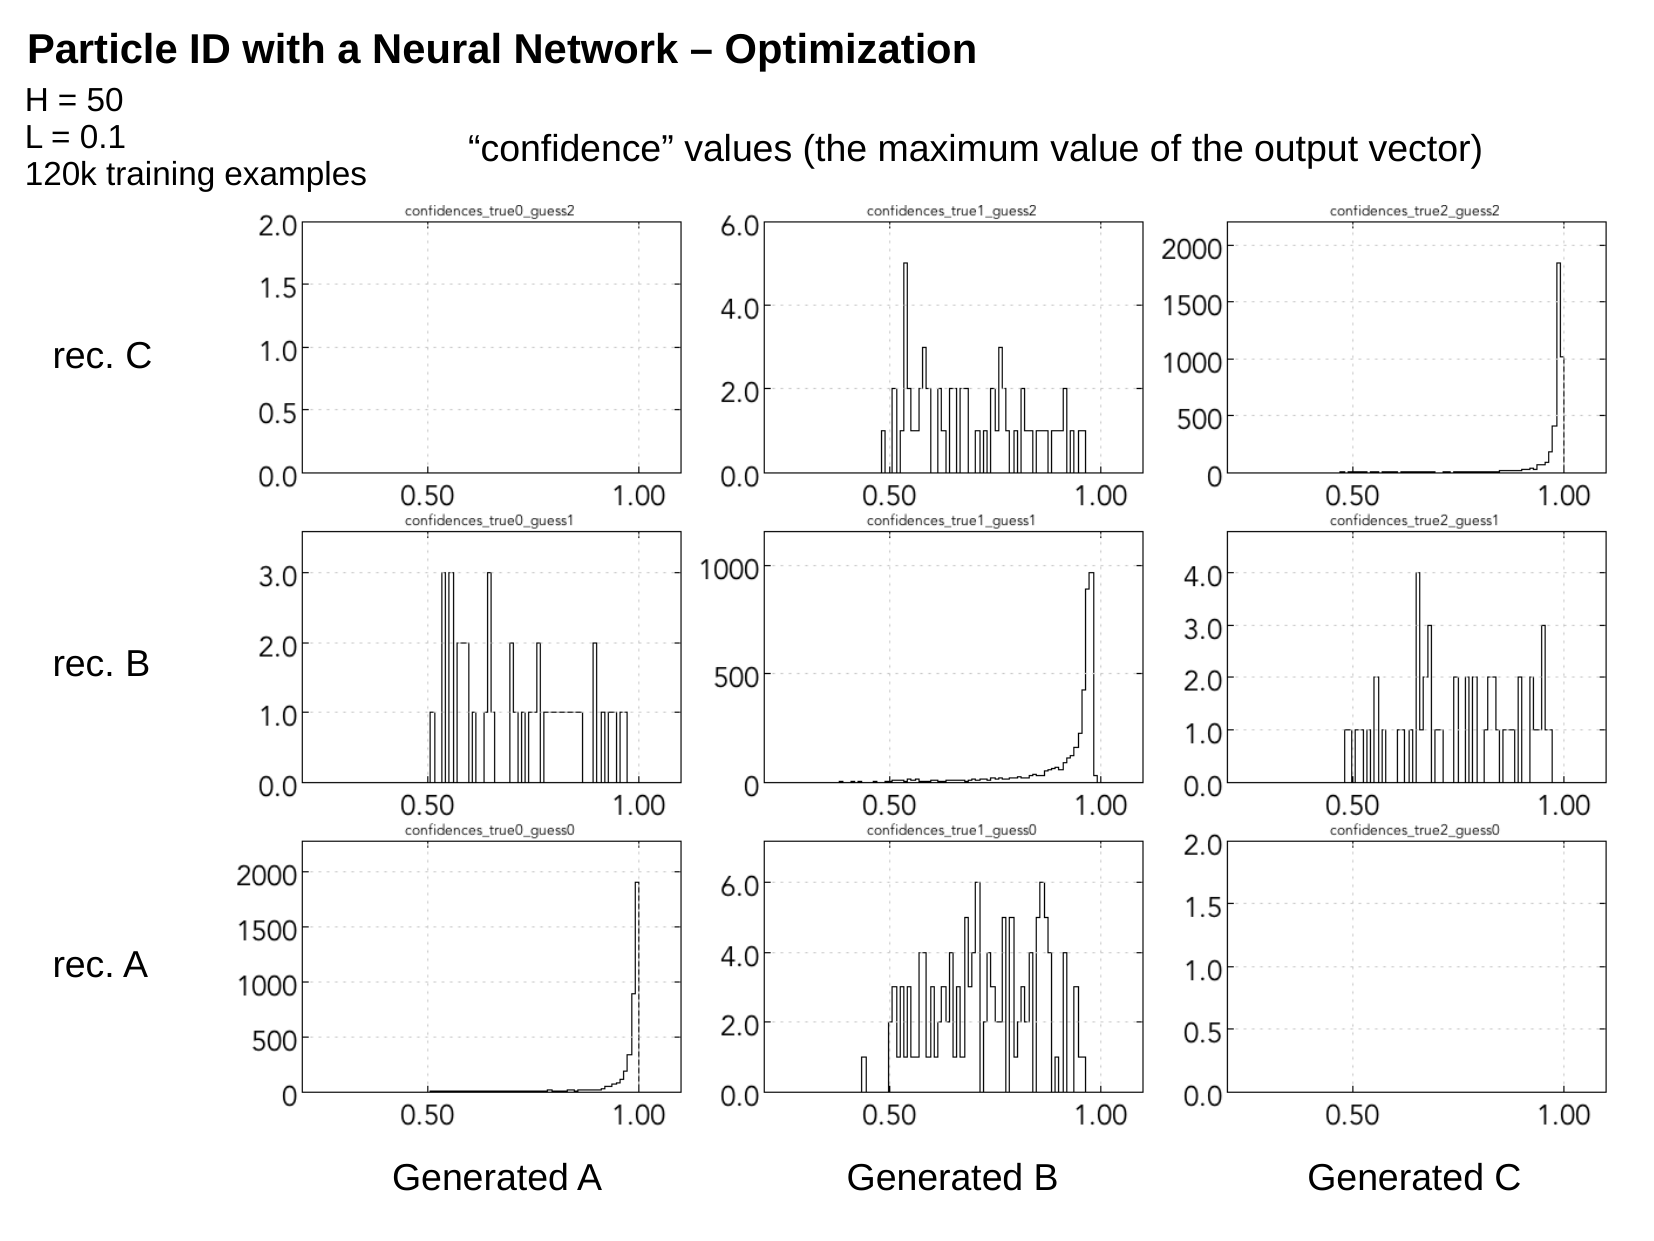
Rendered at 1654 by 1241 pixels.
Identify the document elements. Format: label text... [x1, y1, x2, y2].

text_box Generated A [377, 1149, 645, 1206]
text_box rec. B [37, 634, 199, 692]
text_box “confidence” values (the maximum value of the output vector) [453, 120, 1545, 177]
text_box Particle ID with a Neural Network – Optimization [12, 18, 1516, 80]
text_box Generated B [831, 1149, 1100, 1206]
picture [235, 205, 1615, 1134]
text_box H = 50 L = 0.1 120k training examples [10, 74, 454, 201]
text_box rec. C [37, 327, 199, 385]
text_box rec. A [37, 935, 199, 993]
text_box Generated C [1292, 1149, 1560, 1206]
